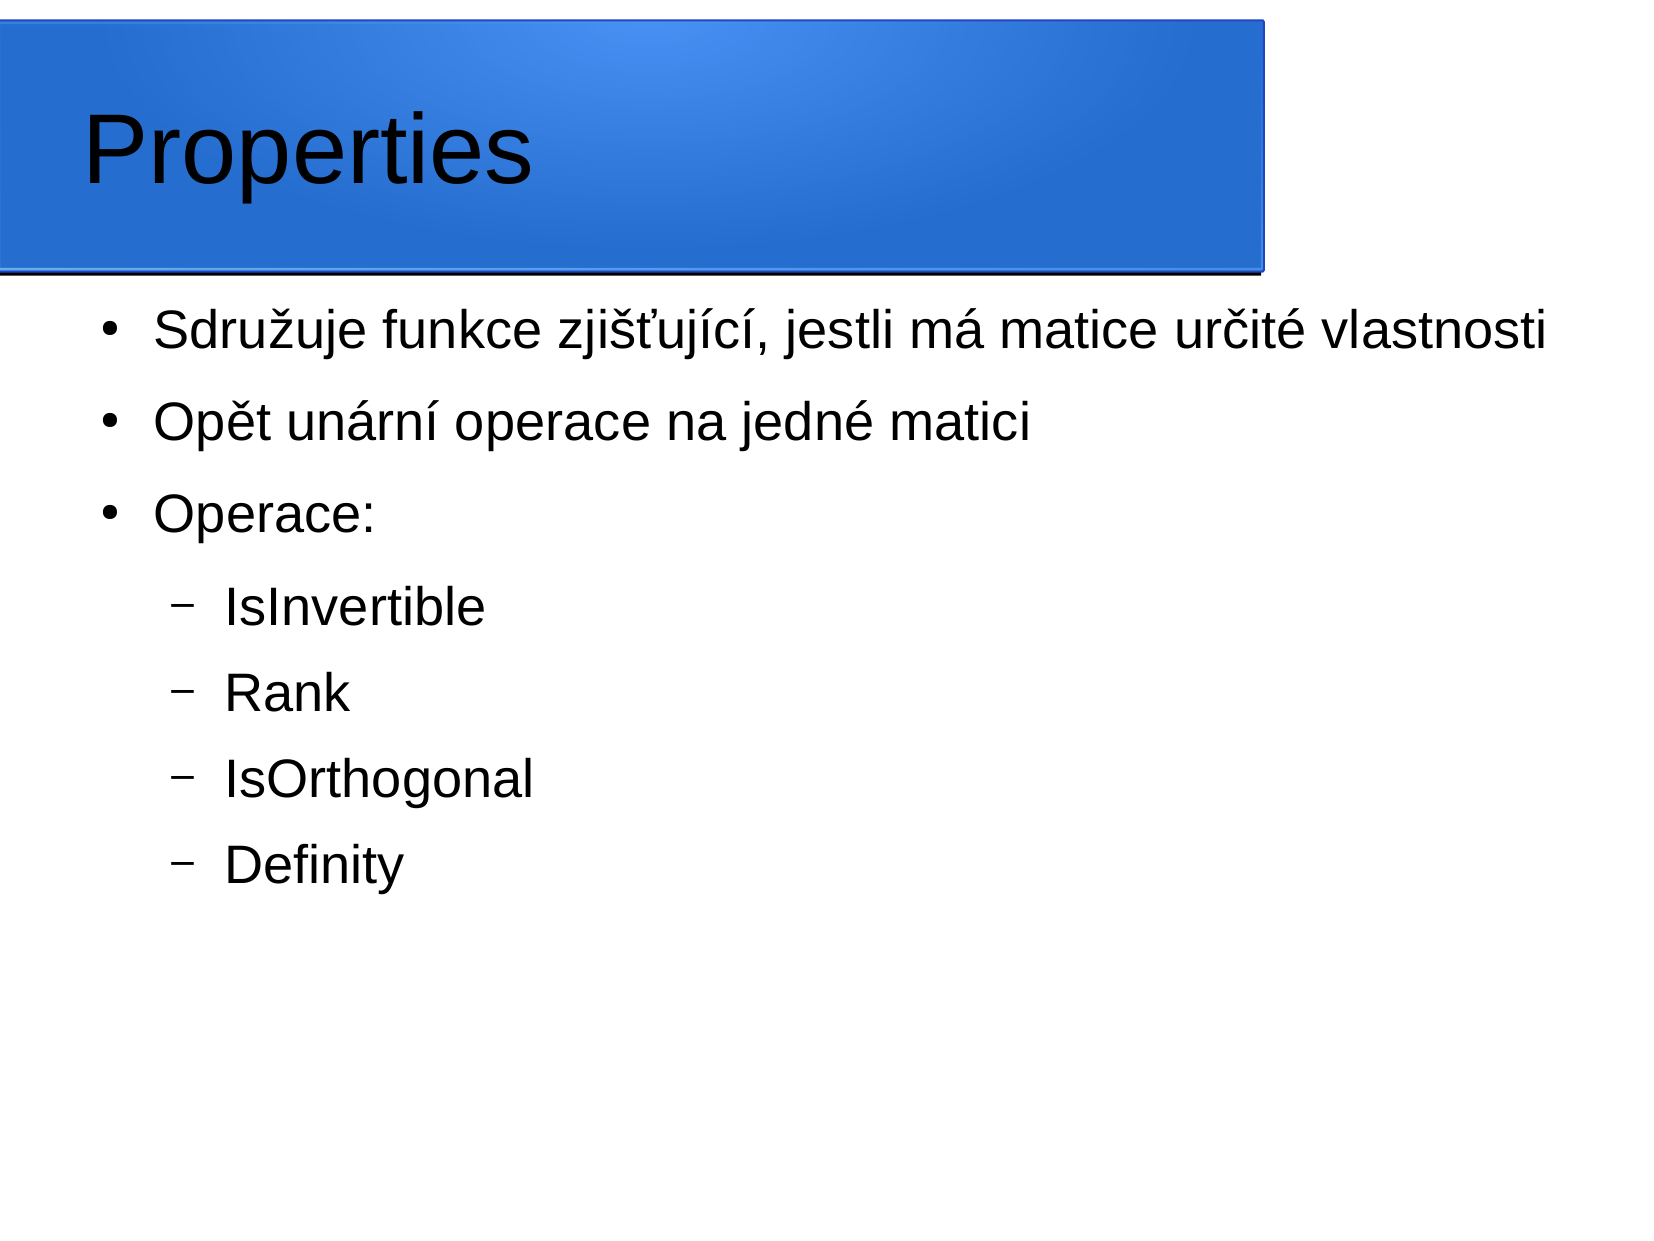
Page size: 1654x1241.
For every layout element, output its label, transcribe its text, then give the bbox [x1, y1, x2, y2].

list Sdružuje funkce zjišťující, jestli má matice určité vlastnosti Opět unární operace na jedné matici Operace: IsInvertible Rank IsOrthogonal Definity [82, 299, 1571, 1182]
title Properties [82, 47, 1235, 252]
